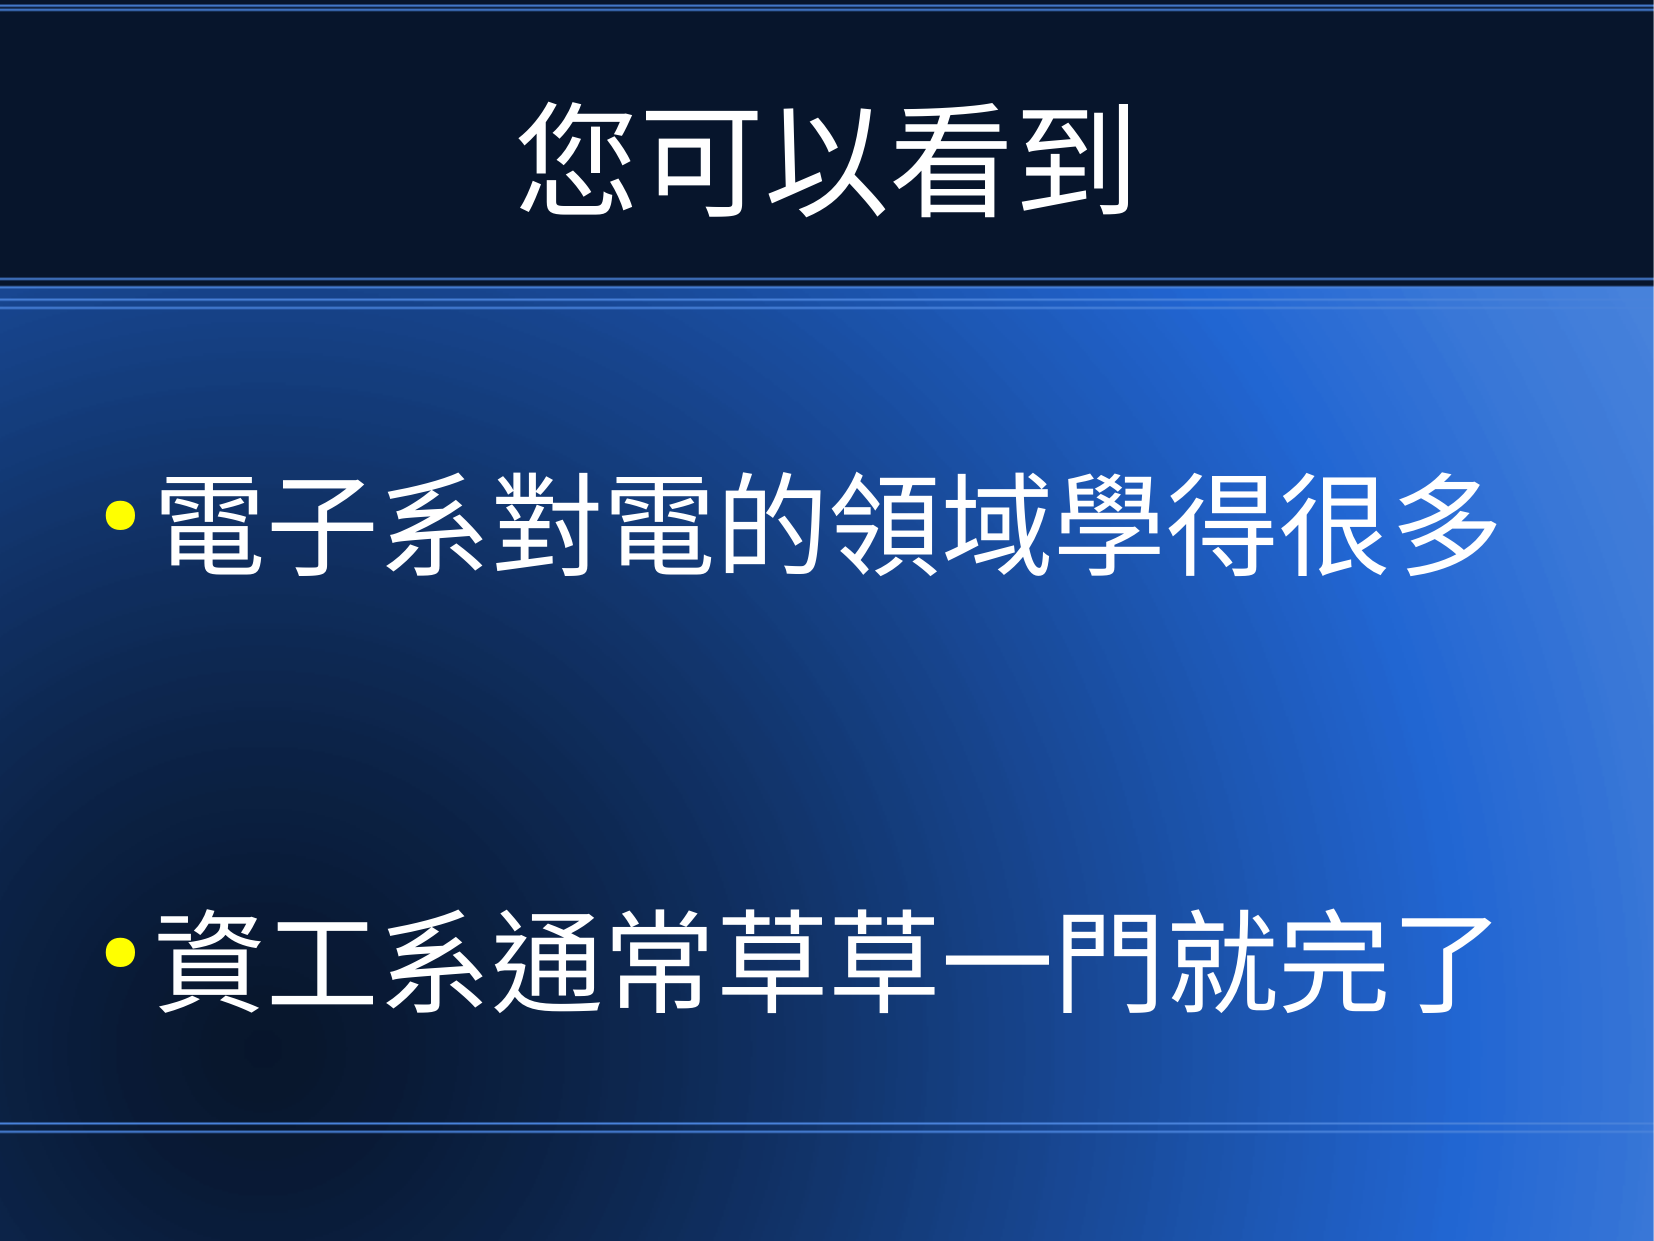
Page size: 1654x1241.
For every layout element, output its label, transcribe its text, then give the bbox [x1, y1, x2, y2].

picture [0, 0, 1654, 1241]
list 電子系對電的領域學得很多 資工系通常草草一門就完了 [82, 355, 1571, 1241]
title 您可以看到 [82, 49, 1571, 257]
